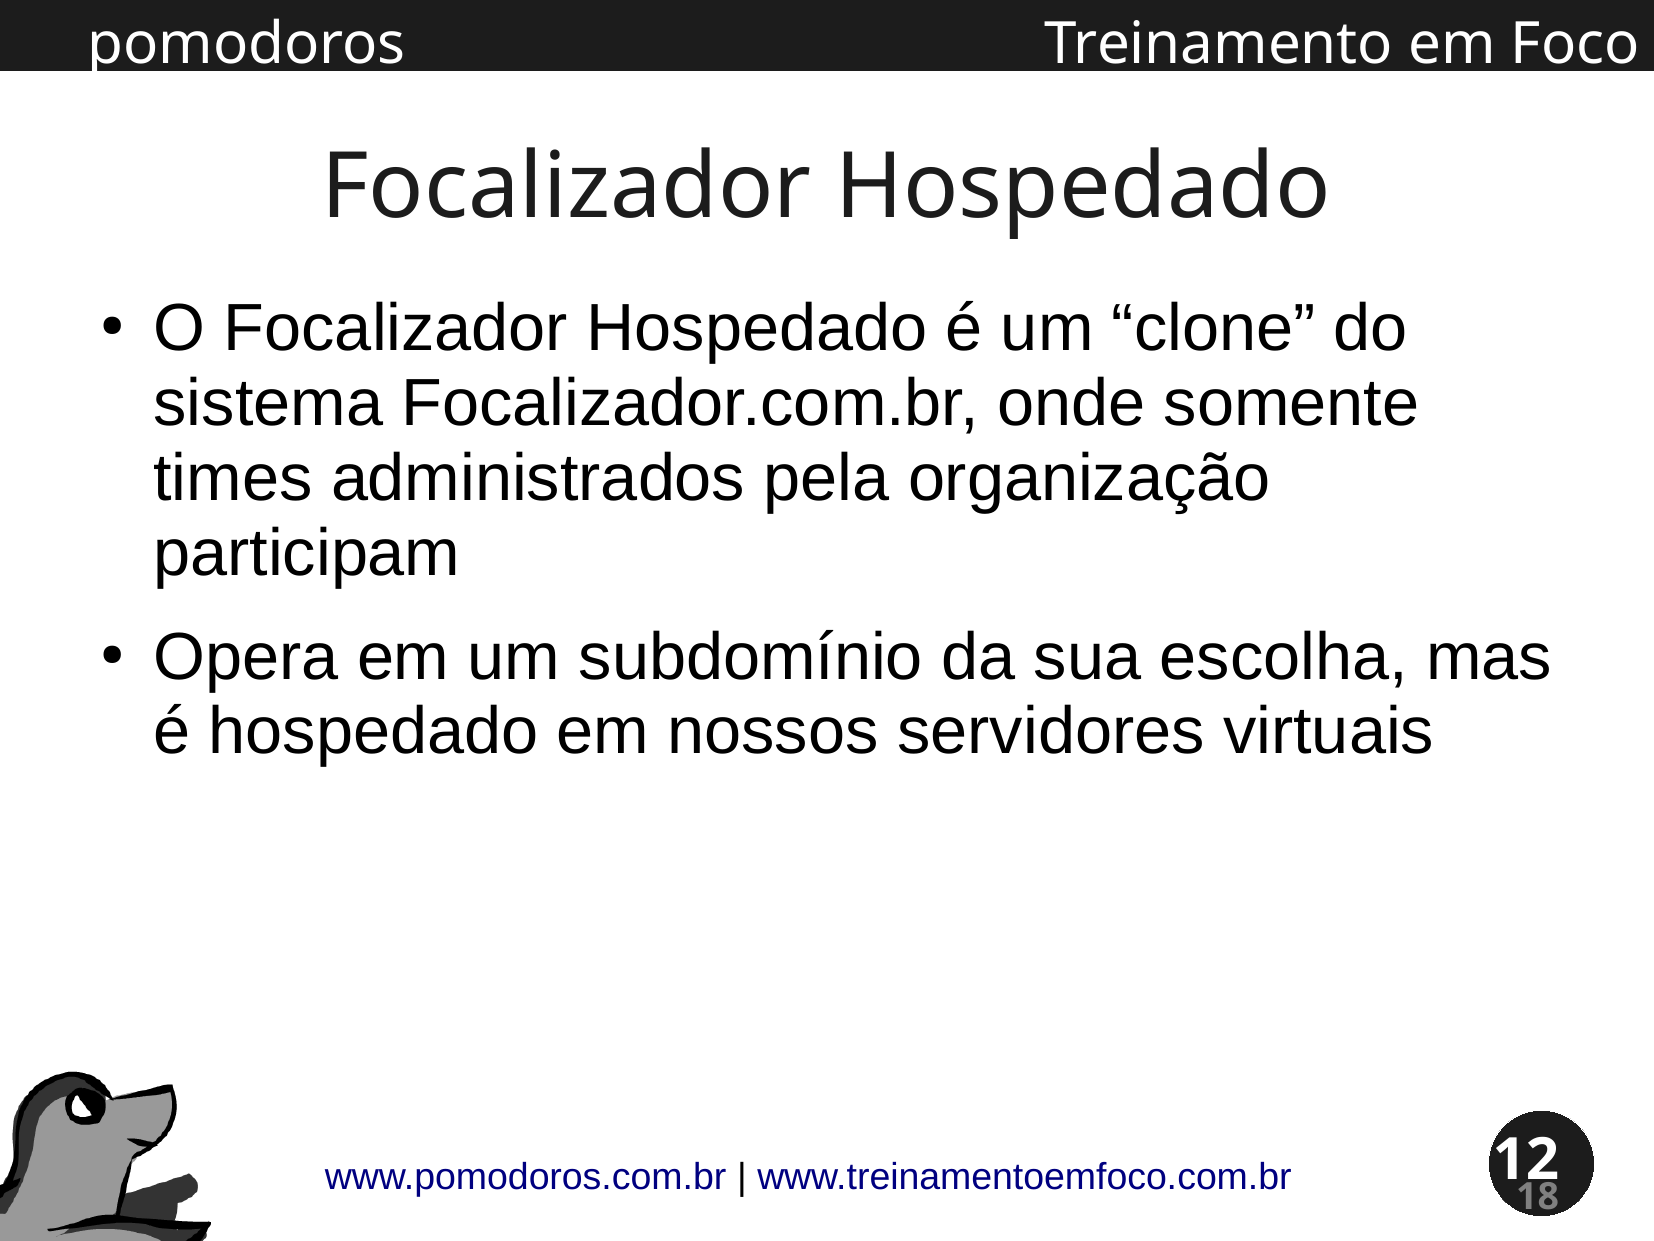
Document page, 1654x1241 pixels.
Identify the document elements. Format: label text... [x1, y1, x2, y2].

title Focalizador Hospedado [82, 78, 1571, 287]
list O Focalizador Hospedado é um “clone” do sistema Focalizador.com.br, onde somente times administrados pela organização participam Opera em um subdomínio da sua escolha, mas é hospedado em nossos servidores virtuais [82, 290, 1571, 1010]
picture [0, 1003, 249, 1241]
